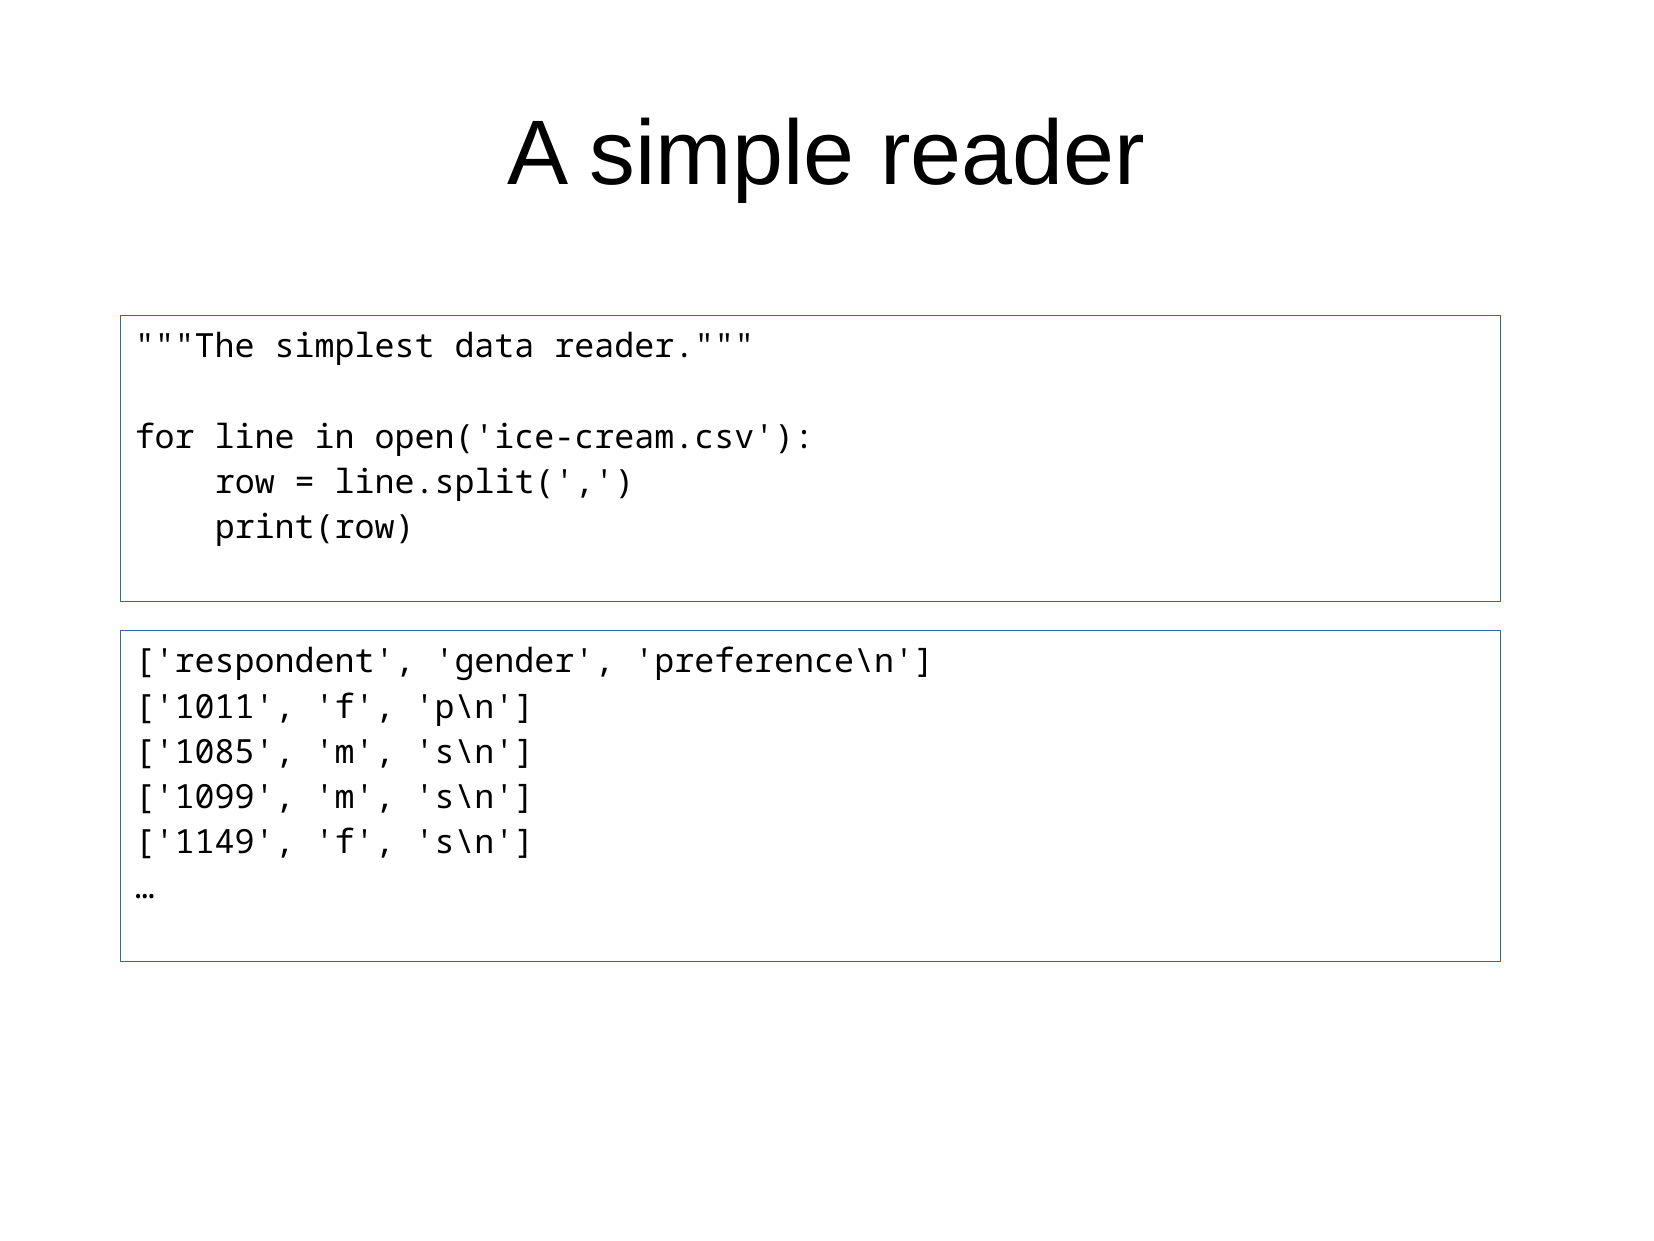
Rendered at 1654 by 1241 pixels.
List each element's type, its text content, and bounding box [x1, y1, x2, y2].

text_box """The simplest data reader.""" for line in open('ice-cream.csv'): row = line.split(',') print(row) [120, 315, 1501, 564]
title A simple reader [82, 49, 1571, 257]
text_box ['respondent', 'gender', 'preference\n'] ['1011', 'f', 'p\n'] ['1085', 'm', 's\n'] ['1099', 'm', 's\n'] ['1149', 'f', 's\n'] … [120, 630, 1501, 918]
